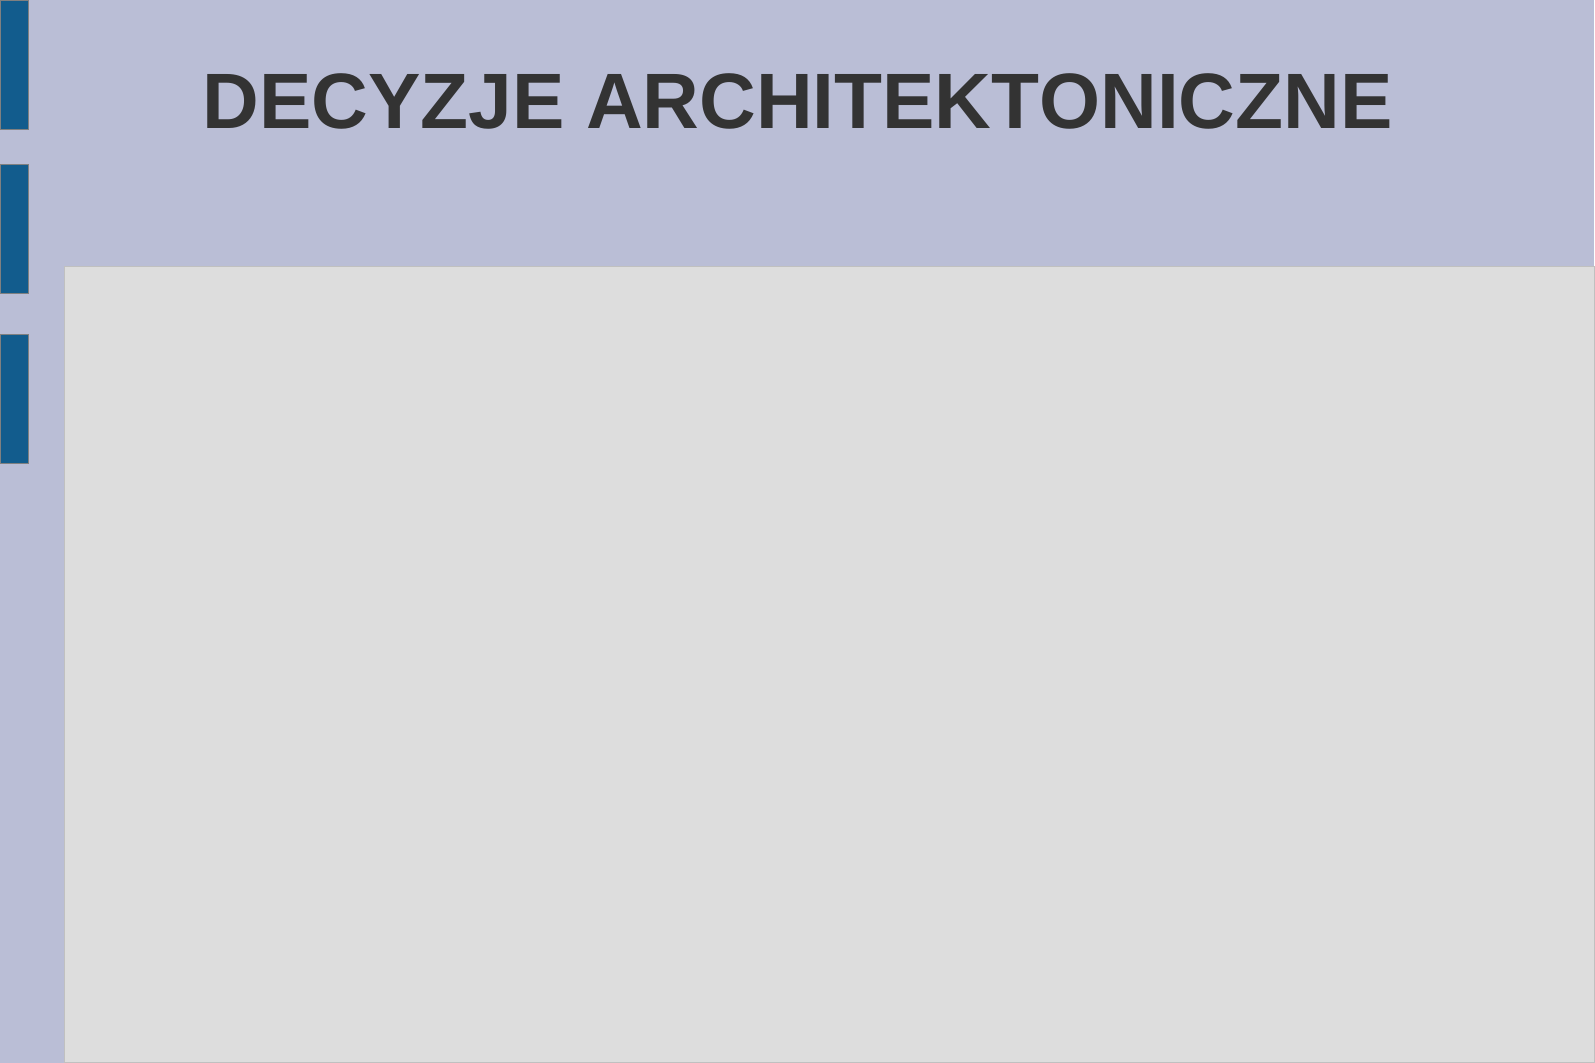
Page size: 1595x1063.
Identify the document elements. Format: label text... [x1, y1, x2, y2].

title DECYZJE ARCHITEKTONICZNE [117, 13, 1479, 191]
